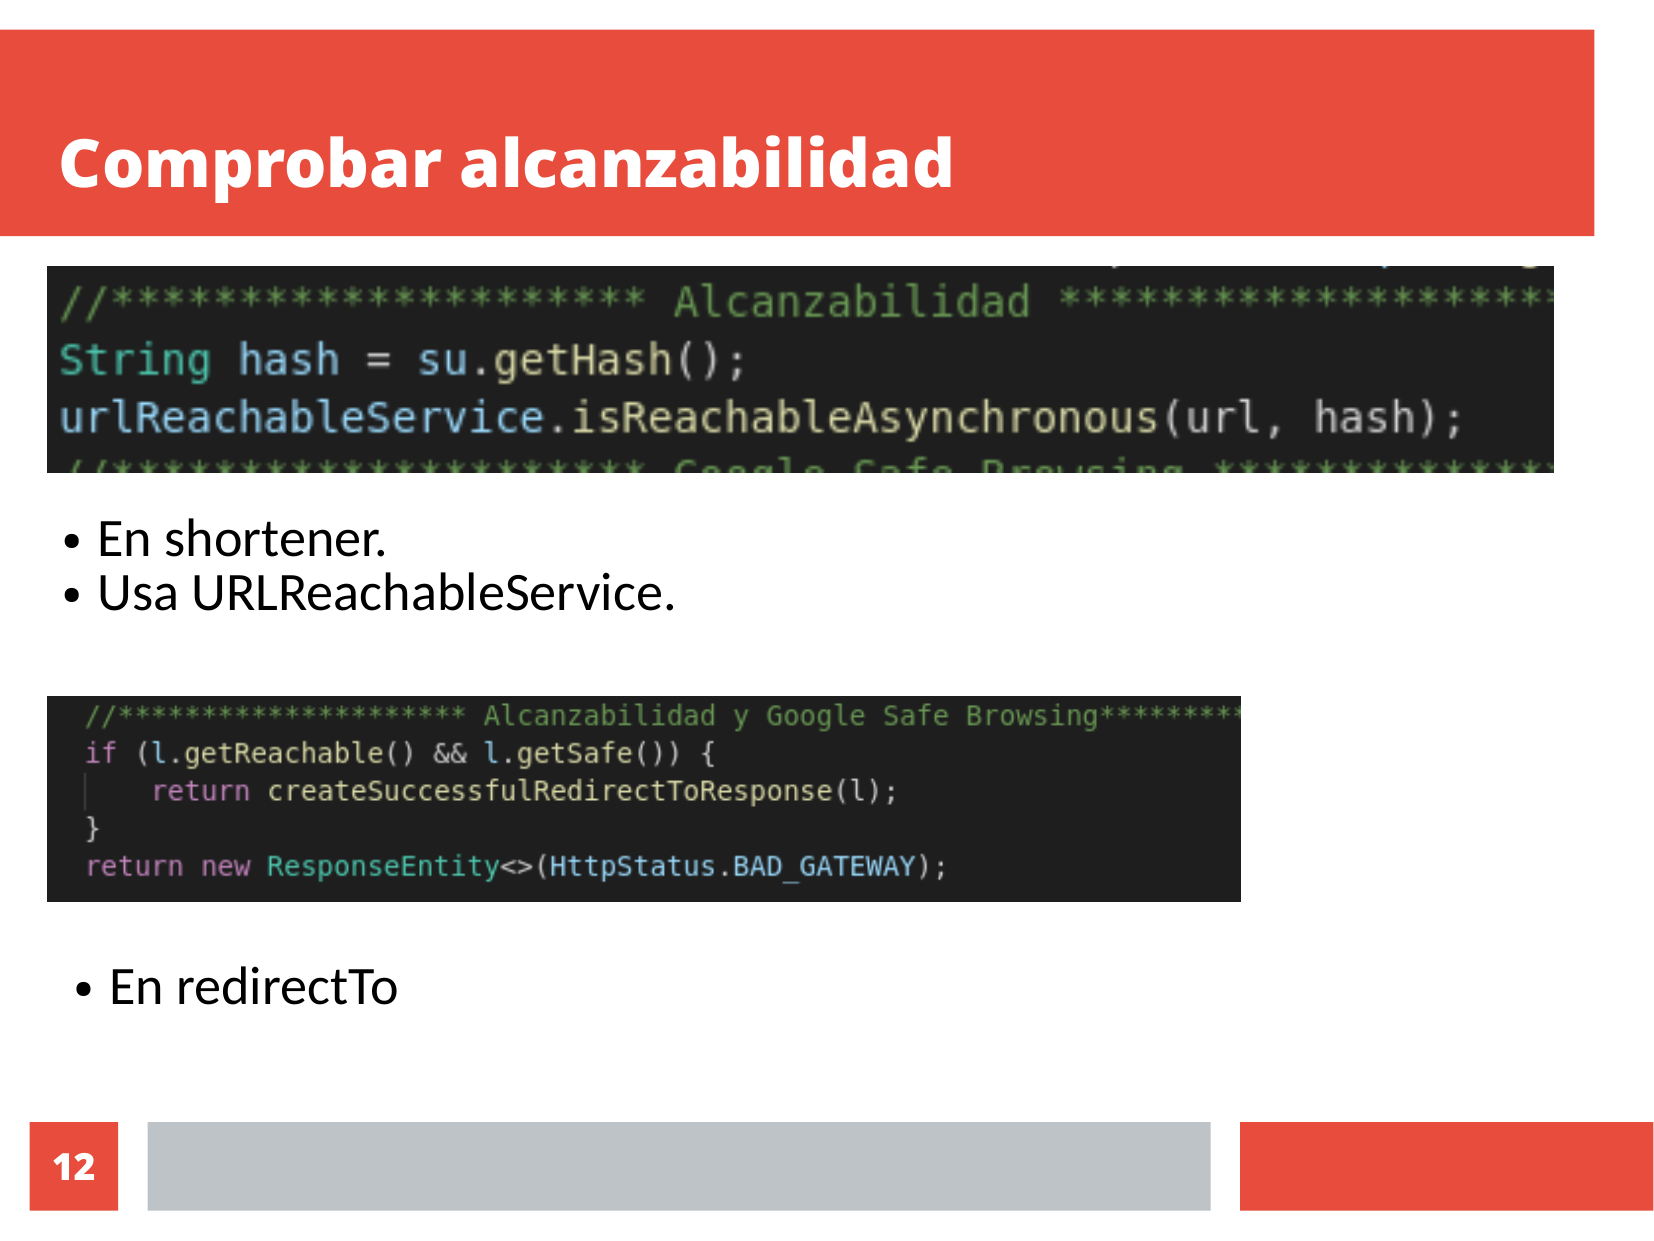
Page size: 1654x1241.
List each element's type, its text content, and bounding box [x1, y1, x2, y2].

picture [47, 266, 1554, 473]
text_box En shortener. Usa URLReachableService. [47, 507, 1040, 632]
picture [47, 696, 1241, 902]
text_box En redirectTo [59, 956, 1382, 1026]
title Comprobar alcanzabilidad [59, 59, 1595, 207]
